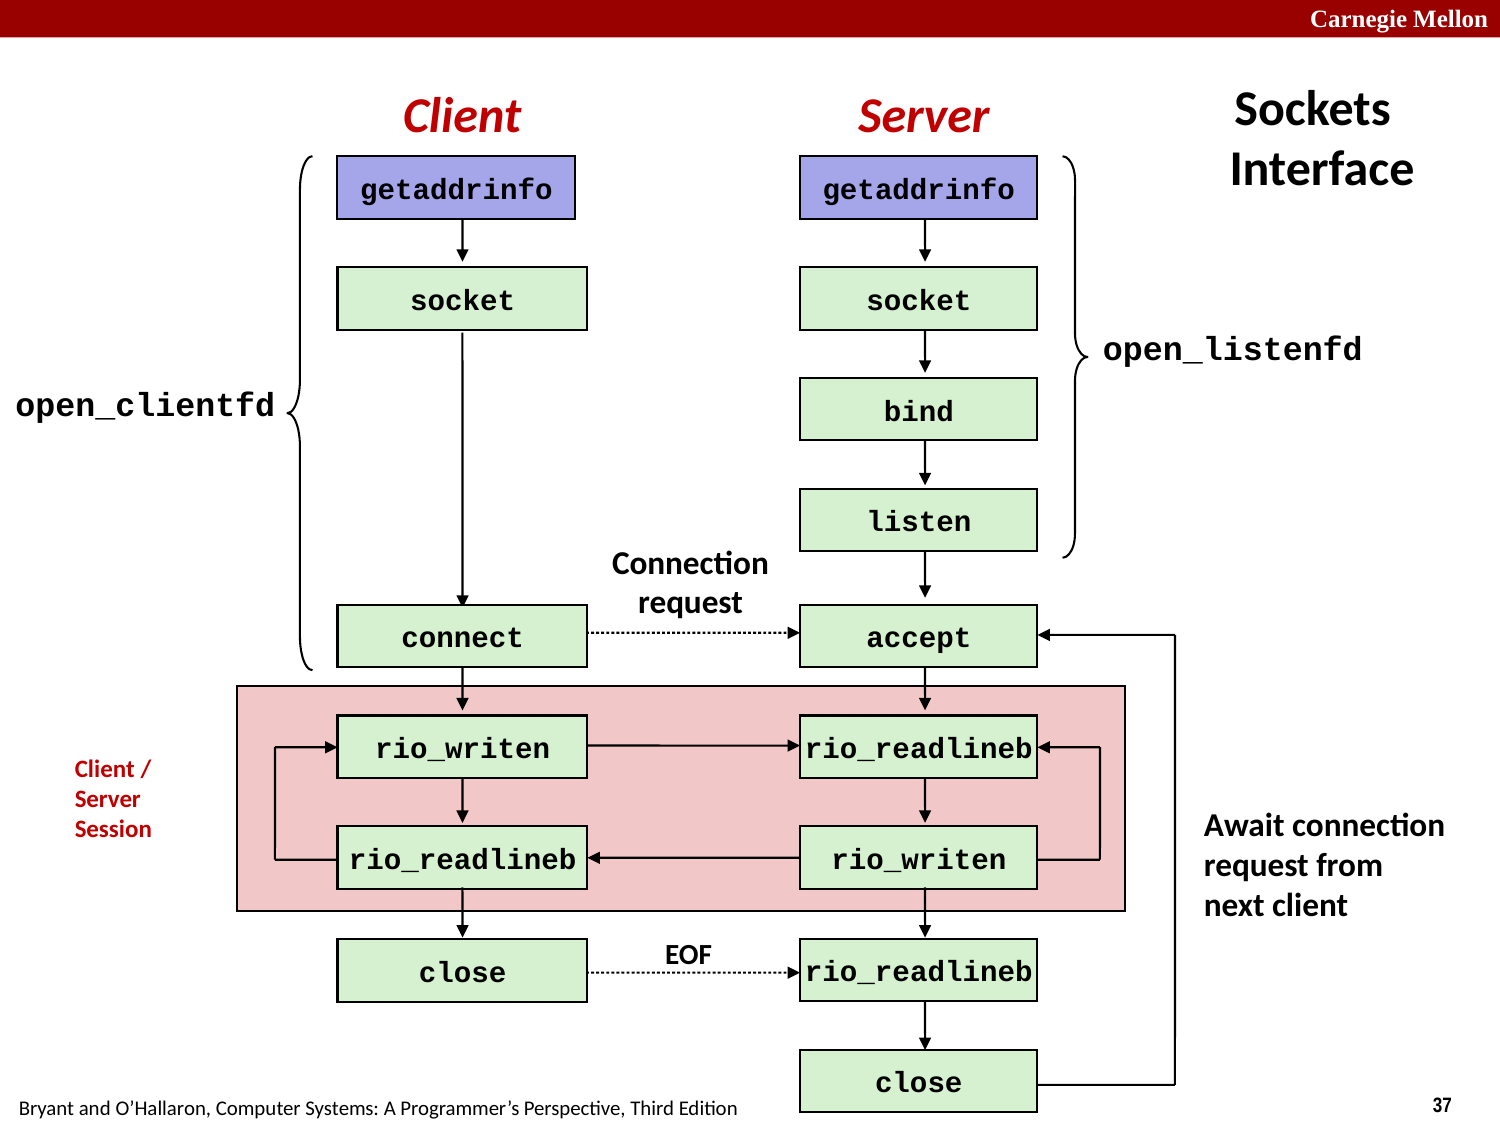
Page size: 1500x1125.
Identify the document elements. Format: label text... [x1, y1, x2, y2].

text_box listen [799, 488, 1038, 552]
text_box [237, 685, 1125, 911]
text_box accept [799, 604, 1038, 668]
text_box [464, 859, 923, 911]
text_box getaddrinfo [337, 156, 575, 219]
text_box Connection request [597, 533, 785, 629]
text_box Client / Server Session [59, 745, 213, 850]
text_box close [337, 939, 588, 1002]
text_box socket [799, 267, 1038, 330]
text_box [276, 747, 1098, 858]
text_box Server [843, 74, 1005, 150]
text_box rio_readlineb [799, 715, 1038, 778]
text_box bind [799, 378, 1038, 441]
text_box close [799, 1049, 1038, 1113]
text_box open_clientfd [0, 375, 291, 430]
text_box rio_writen [799, 826, 1038, 889]
text_box open_listenfd [1088, 319, 1378, 375]
text_box socket [337, 267, 588, 330]
text_box EOF [650, 927, 728, 978]
text_box connect [337, 604, 588, 668]
text_box rio_writen [337, 715, 588, 778]
text_box rio_readlineb [337, 826, 588, 889]
title Sockets Interface [1137, 37, 1488, 234]
text_box Await connection request from next client [1189, 796, 1461, 931]
text_box getaddrinfo [799, 156, 1038, 219]
text_box Client [388, 74, 537, 150]
text_box rio_readlineb [799, 938, 1038, 1002]
